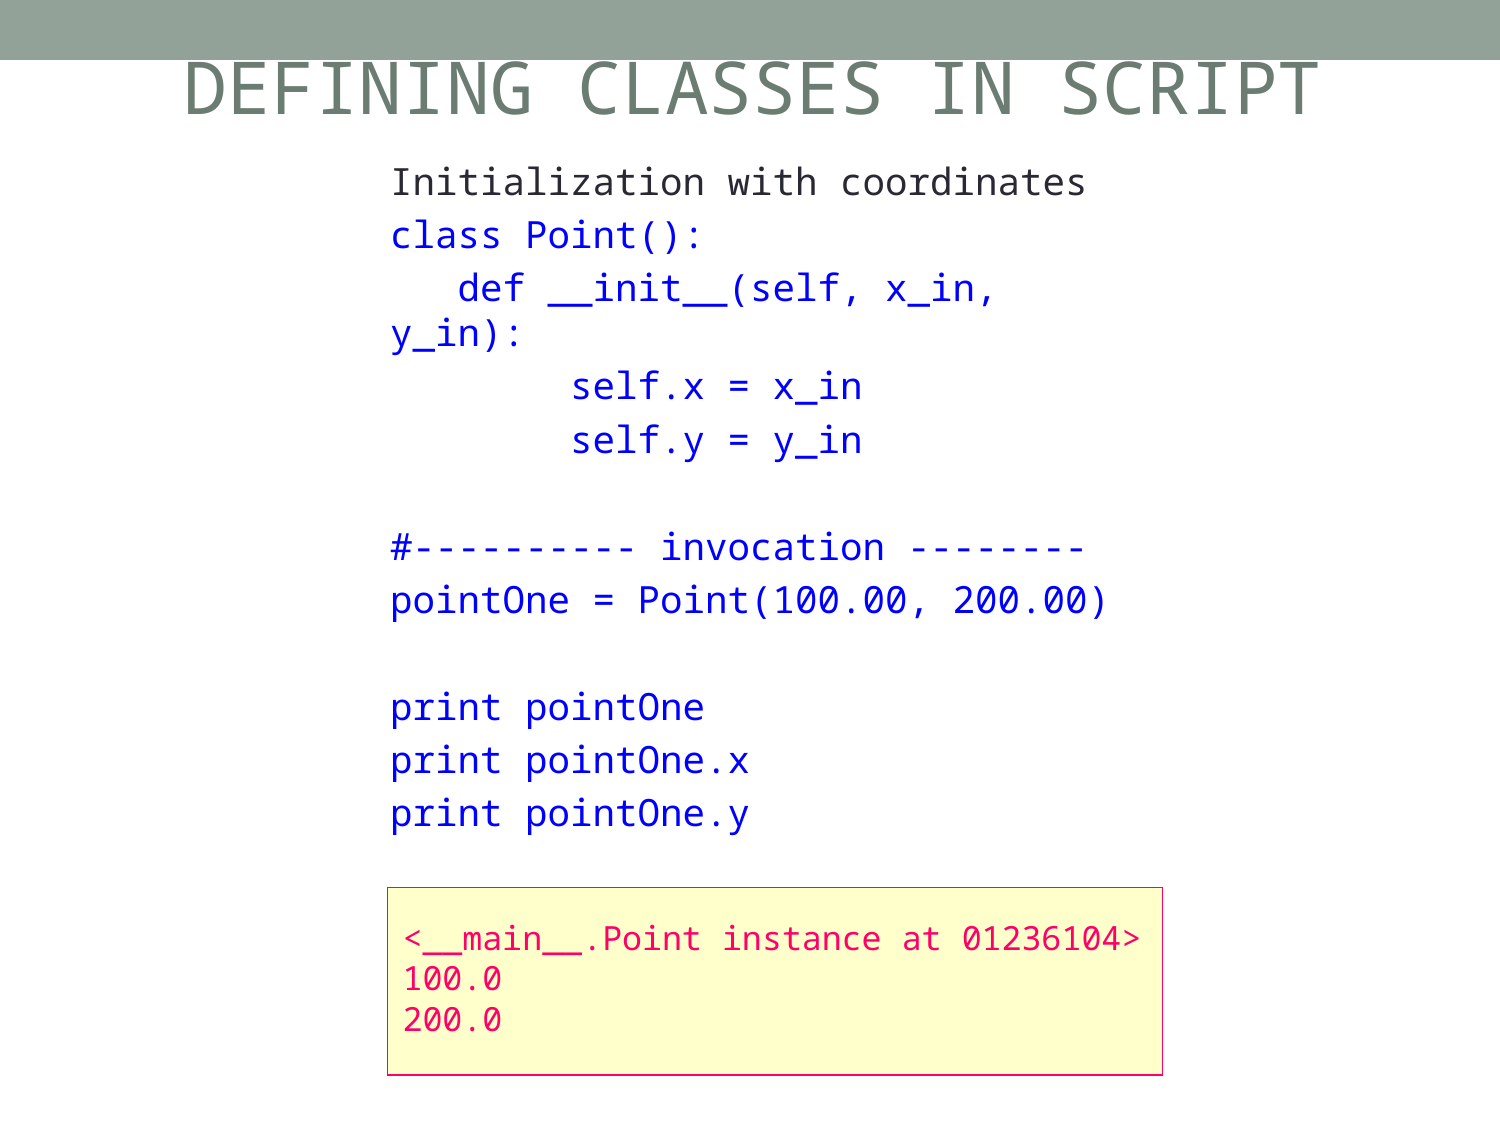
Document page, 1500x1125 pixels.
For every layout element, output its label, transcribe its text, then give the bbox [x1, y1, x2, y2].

text_box Defining classes in Script [75, 0, 1431, 171]
text_box Initialization with coordinates class Point(): def __init__(self, x_in, y_in): self.x = x_in self.y = y_in #---------- invocation -------- pointOne = Point(100.00, 200.00) print pointOne print pointOne.x print pointOne.y [375, 171, 1126, 879]
text_box <__main__.Point instance at 01236104> 100.0 200.0 [387, 887, 1163, 1075]
